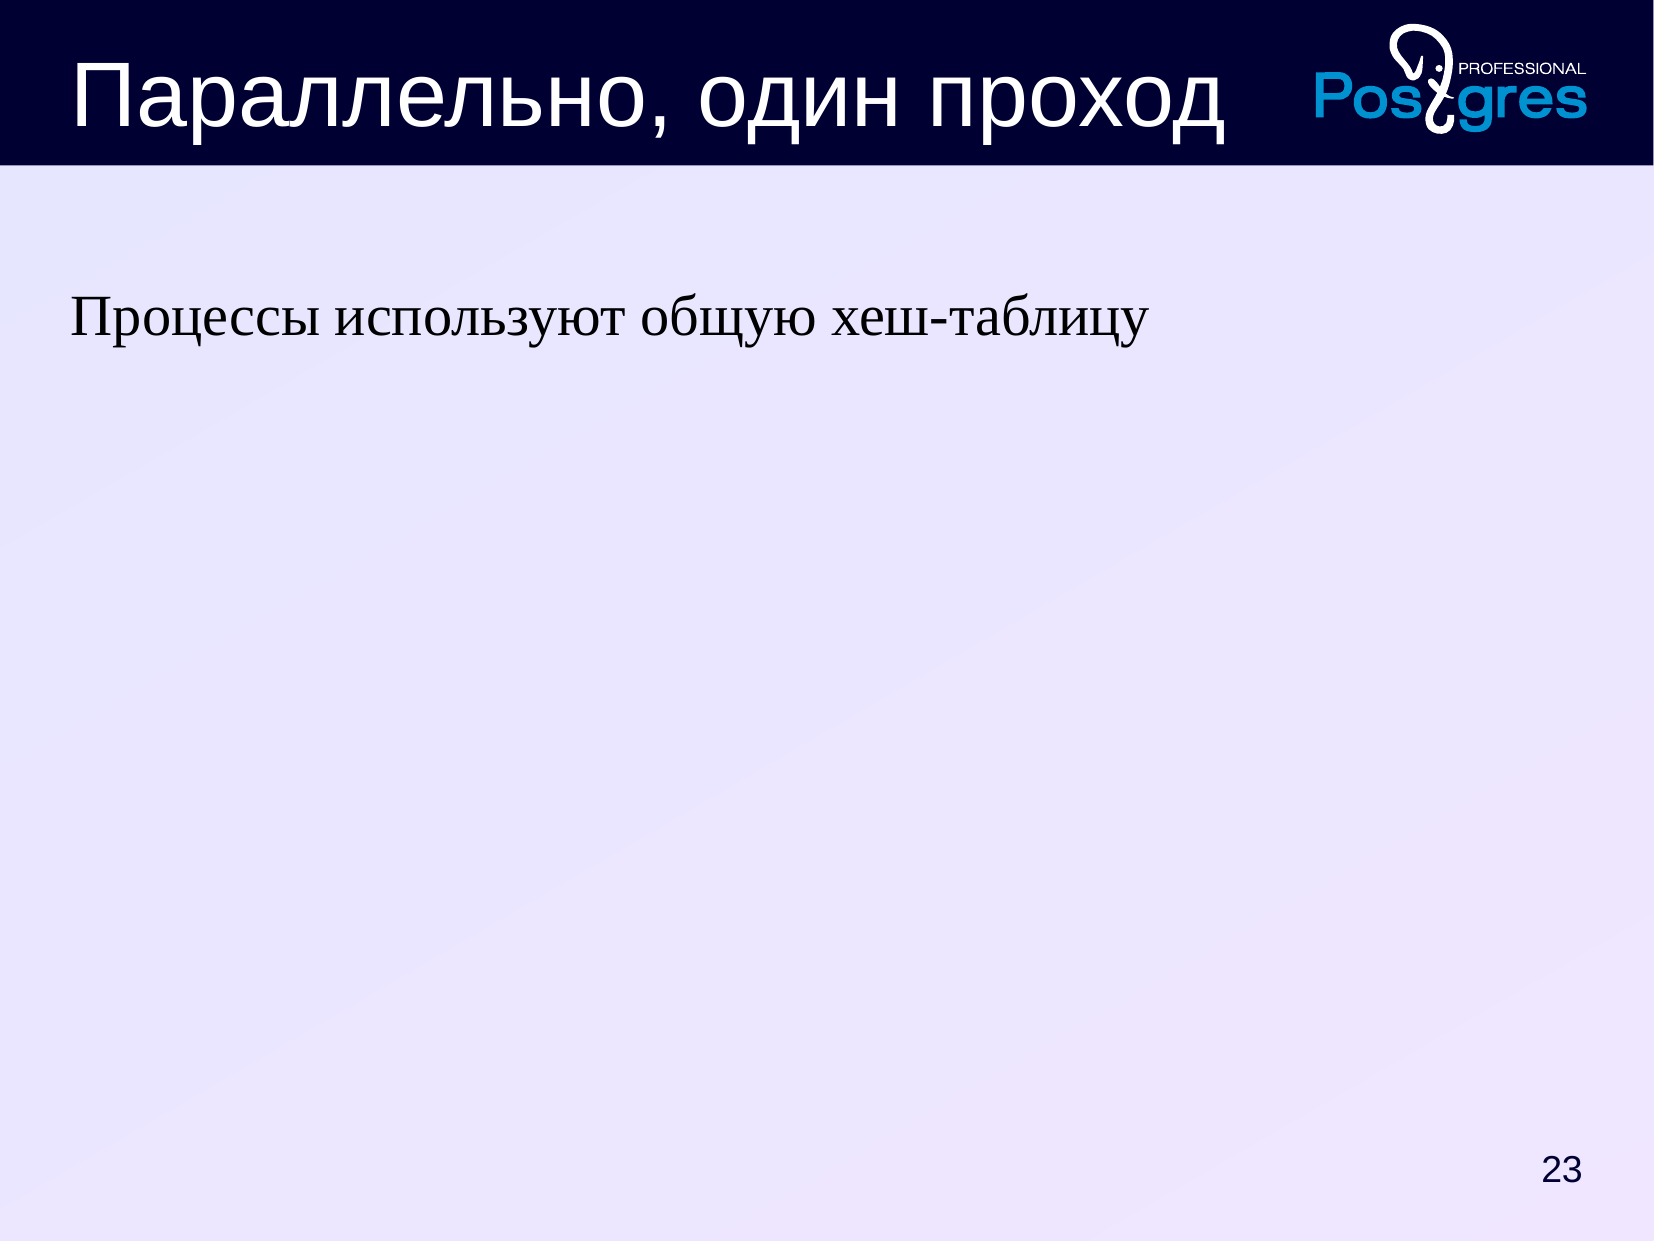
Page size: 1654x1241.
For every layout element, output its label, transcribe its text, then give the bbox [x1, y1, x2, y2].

list Процессы используют общую хеш-таблицу [70, 283, 1559, 1003]
title Параллельно, один проход [70, 43, 1291, 249]
